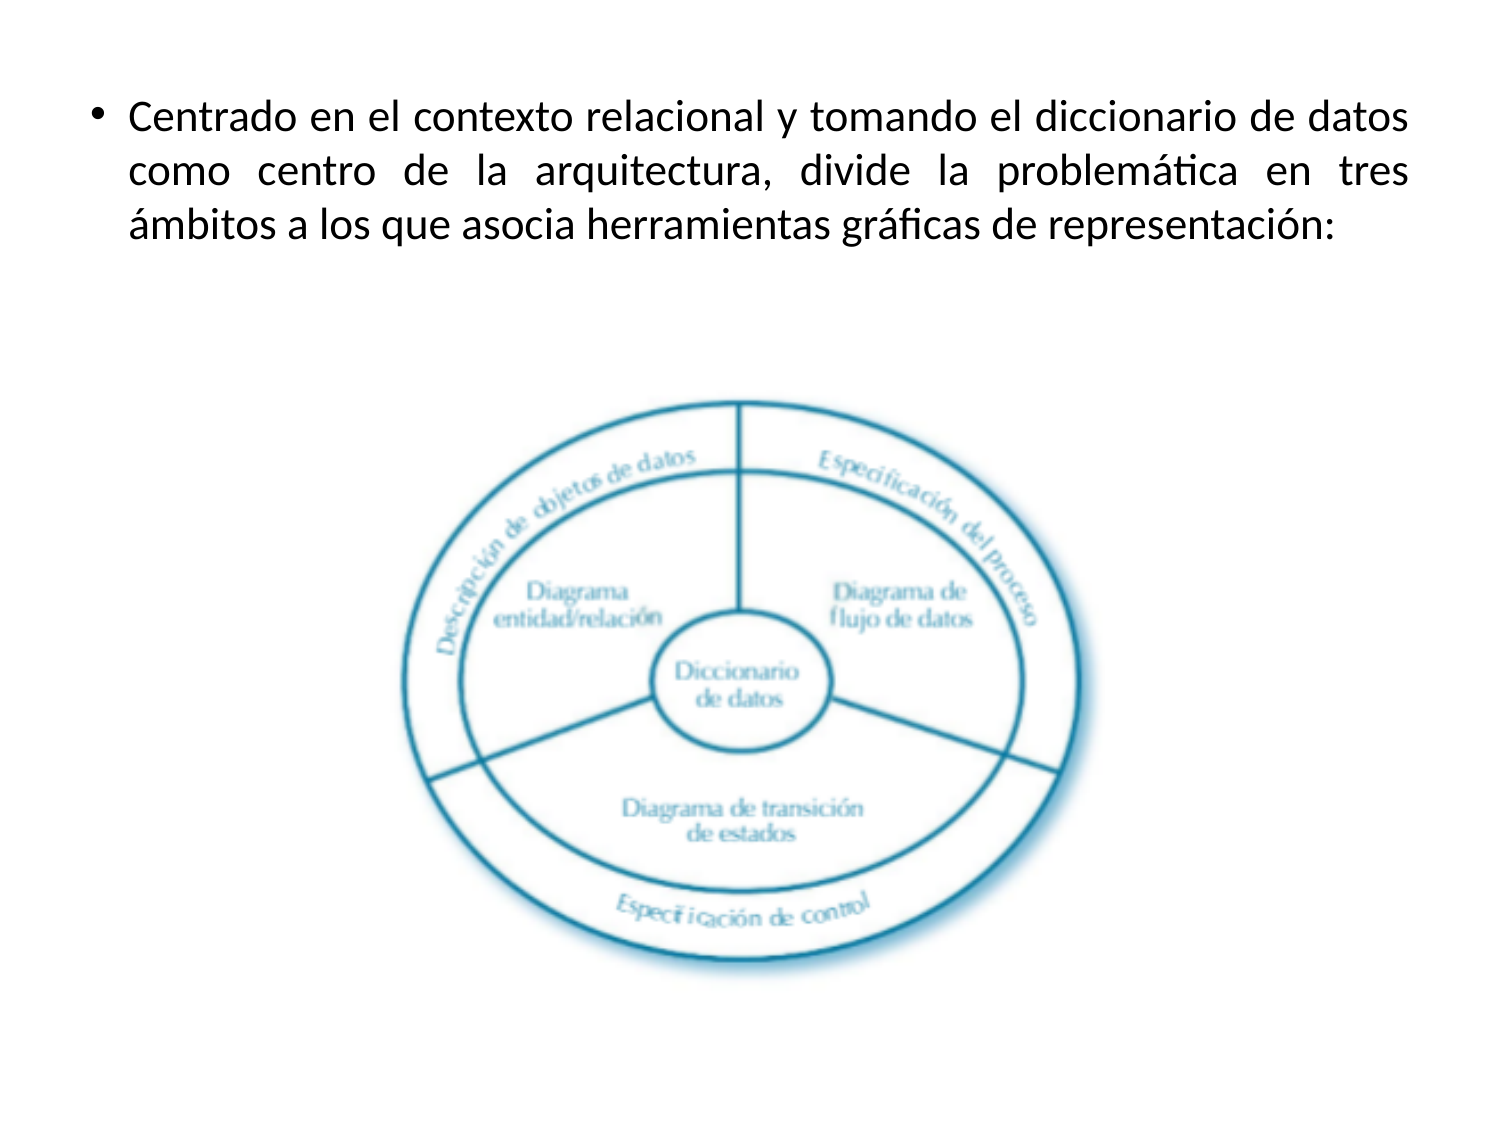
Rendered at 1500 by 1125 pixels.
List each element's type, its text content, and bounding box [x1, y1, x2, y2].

list Centrado en el contexto relacional y tomando el diccionario de datos como centro de la arquitectura, divide la problemática en tres ámbitos a los que asocia herramientas gráficas de representación: [75, 78, 1425, 303]
picture [371, 385, 1105, 998]
